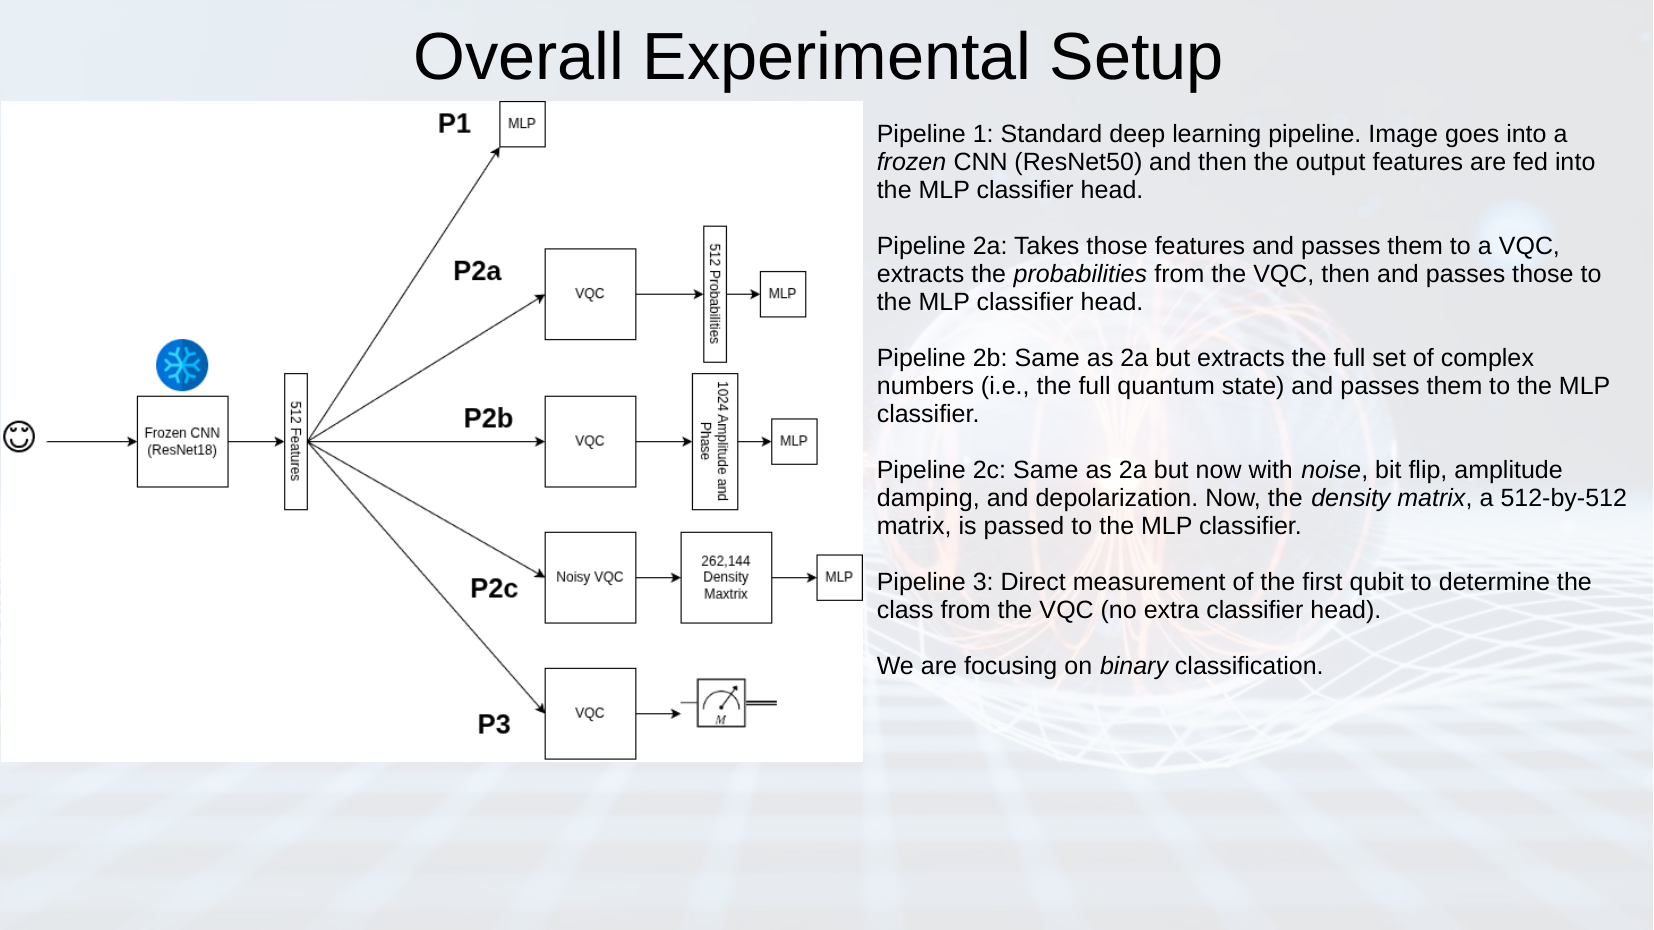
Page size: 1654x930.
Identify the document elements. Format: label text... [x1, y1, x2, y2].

text_box Pipeline 1: Standard deep learning pipeline. Image goes into a frozen CNN (ResNet50) and then the output features are fed into the MLP classifier head. Pipeline 2a: Takes those features and passes them to a VQC, extracts the probabilities from the VQC, then and passes those to the MLP classifier head. Pipeline 2b: Same as 2a but extracts the full set of complex numbers (i.e., the full quantum state) and passes them to the MLP classifier. Pipeline 2c: Same as 2a but now with noise, bit flip, amplitude damping, and depolarization. Now, the density matrix, a 512-by-512 matrix, is passed to the MLP classifier. Pipeline 3: Direct measurement of the first qubit to determine the class from the VQC (no extra classifier head). We are focusing on binary classification. [863, 112, 1650, 688]
picture [1, 101, 863, 762]
title Overall Experimental Setup [74, 0, 1563, 112]
